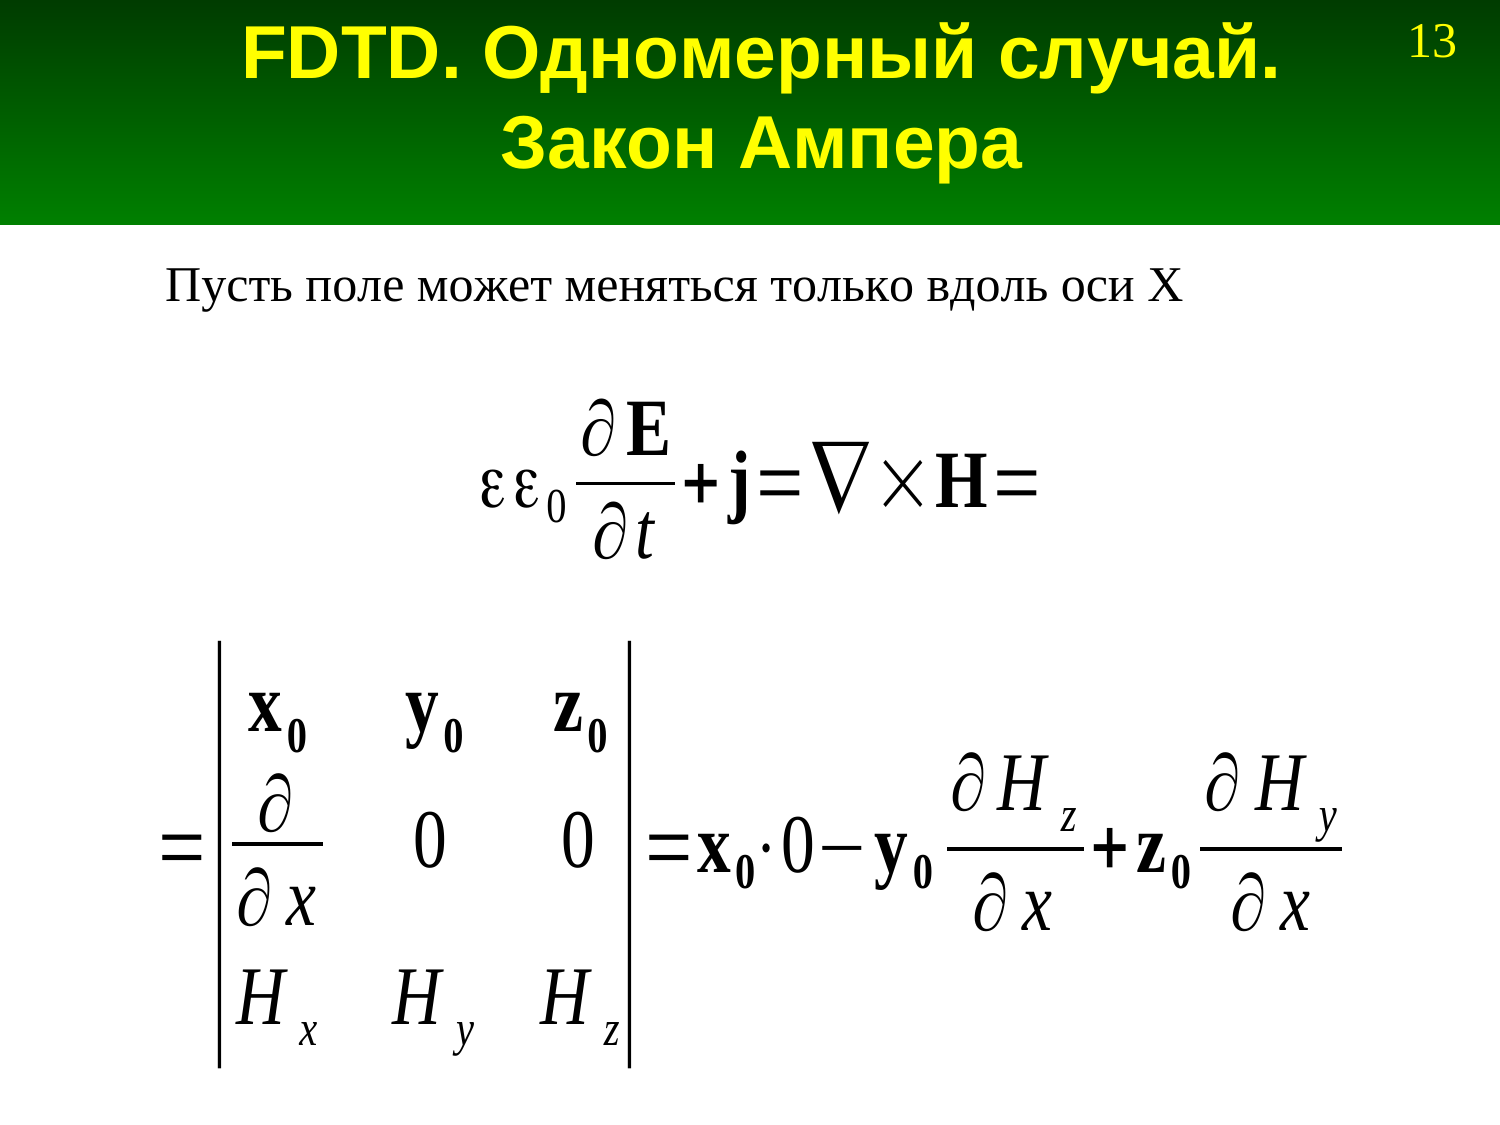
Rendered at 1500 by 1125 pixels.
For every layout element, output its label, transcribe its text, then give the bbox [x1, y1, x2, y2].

text_box Пусть поле может меняться только вдоль оси X [150, 243, 1350, 332]
chart [138, 637, 1362, 1075]
chart [461, 384, 1064, 579]
title FDTD. Одномерный случай. Закон Ампера [123, 0, 1399, 192]
